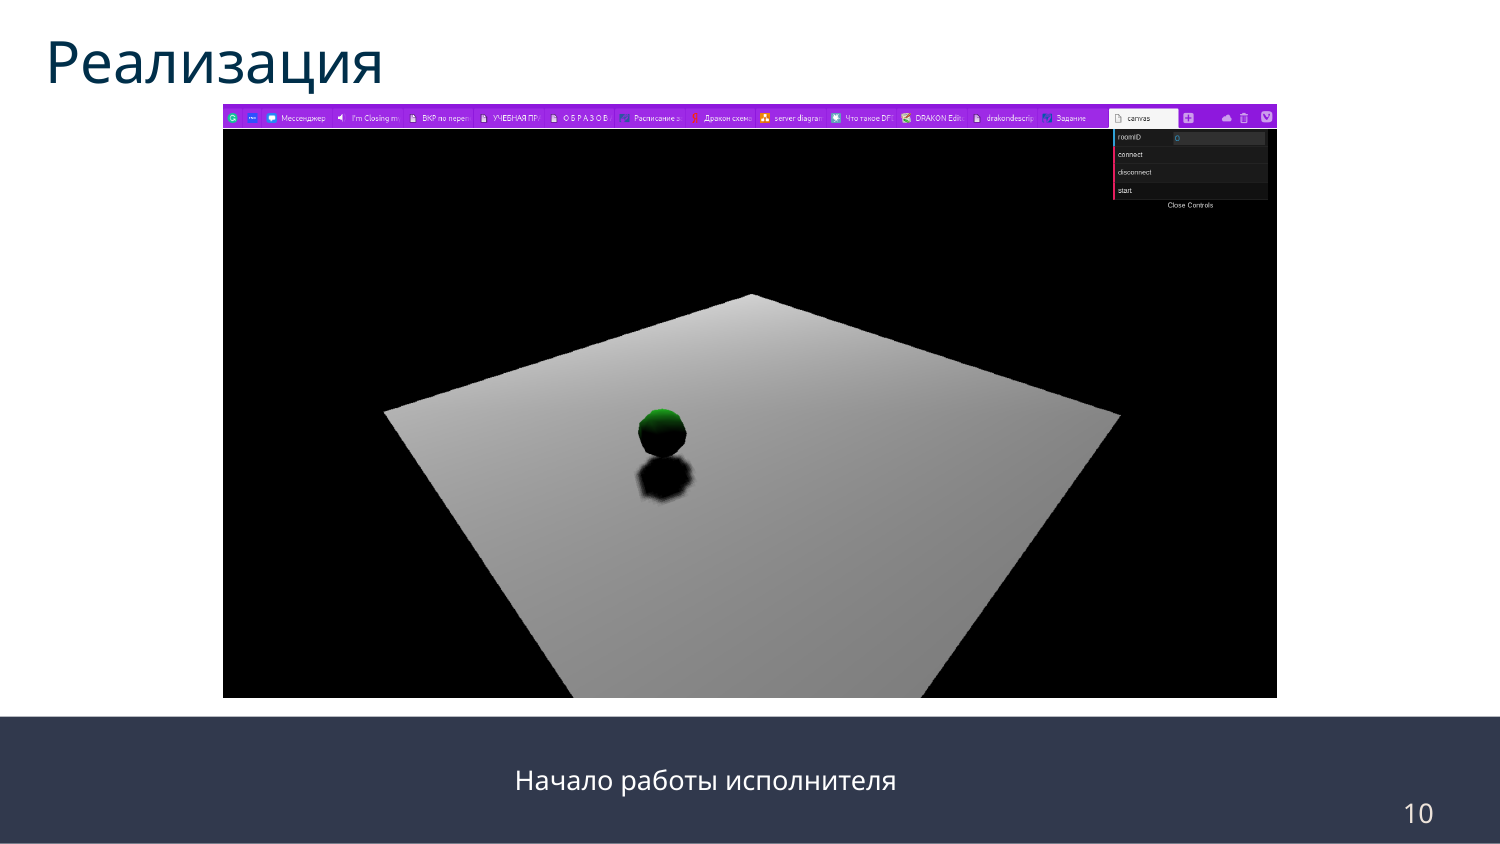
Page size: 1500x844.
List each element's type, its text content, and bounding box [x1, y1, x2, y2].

title Реализация [30, 10, 639, 422]
list Начало работы исполнителя [51, 741, 1129, 818]
subtitle 10 [1129, 713, 1449, 844]
picture [223, 104, 1277, 698]
